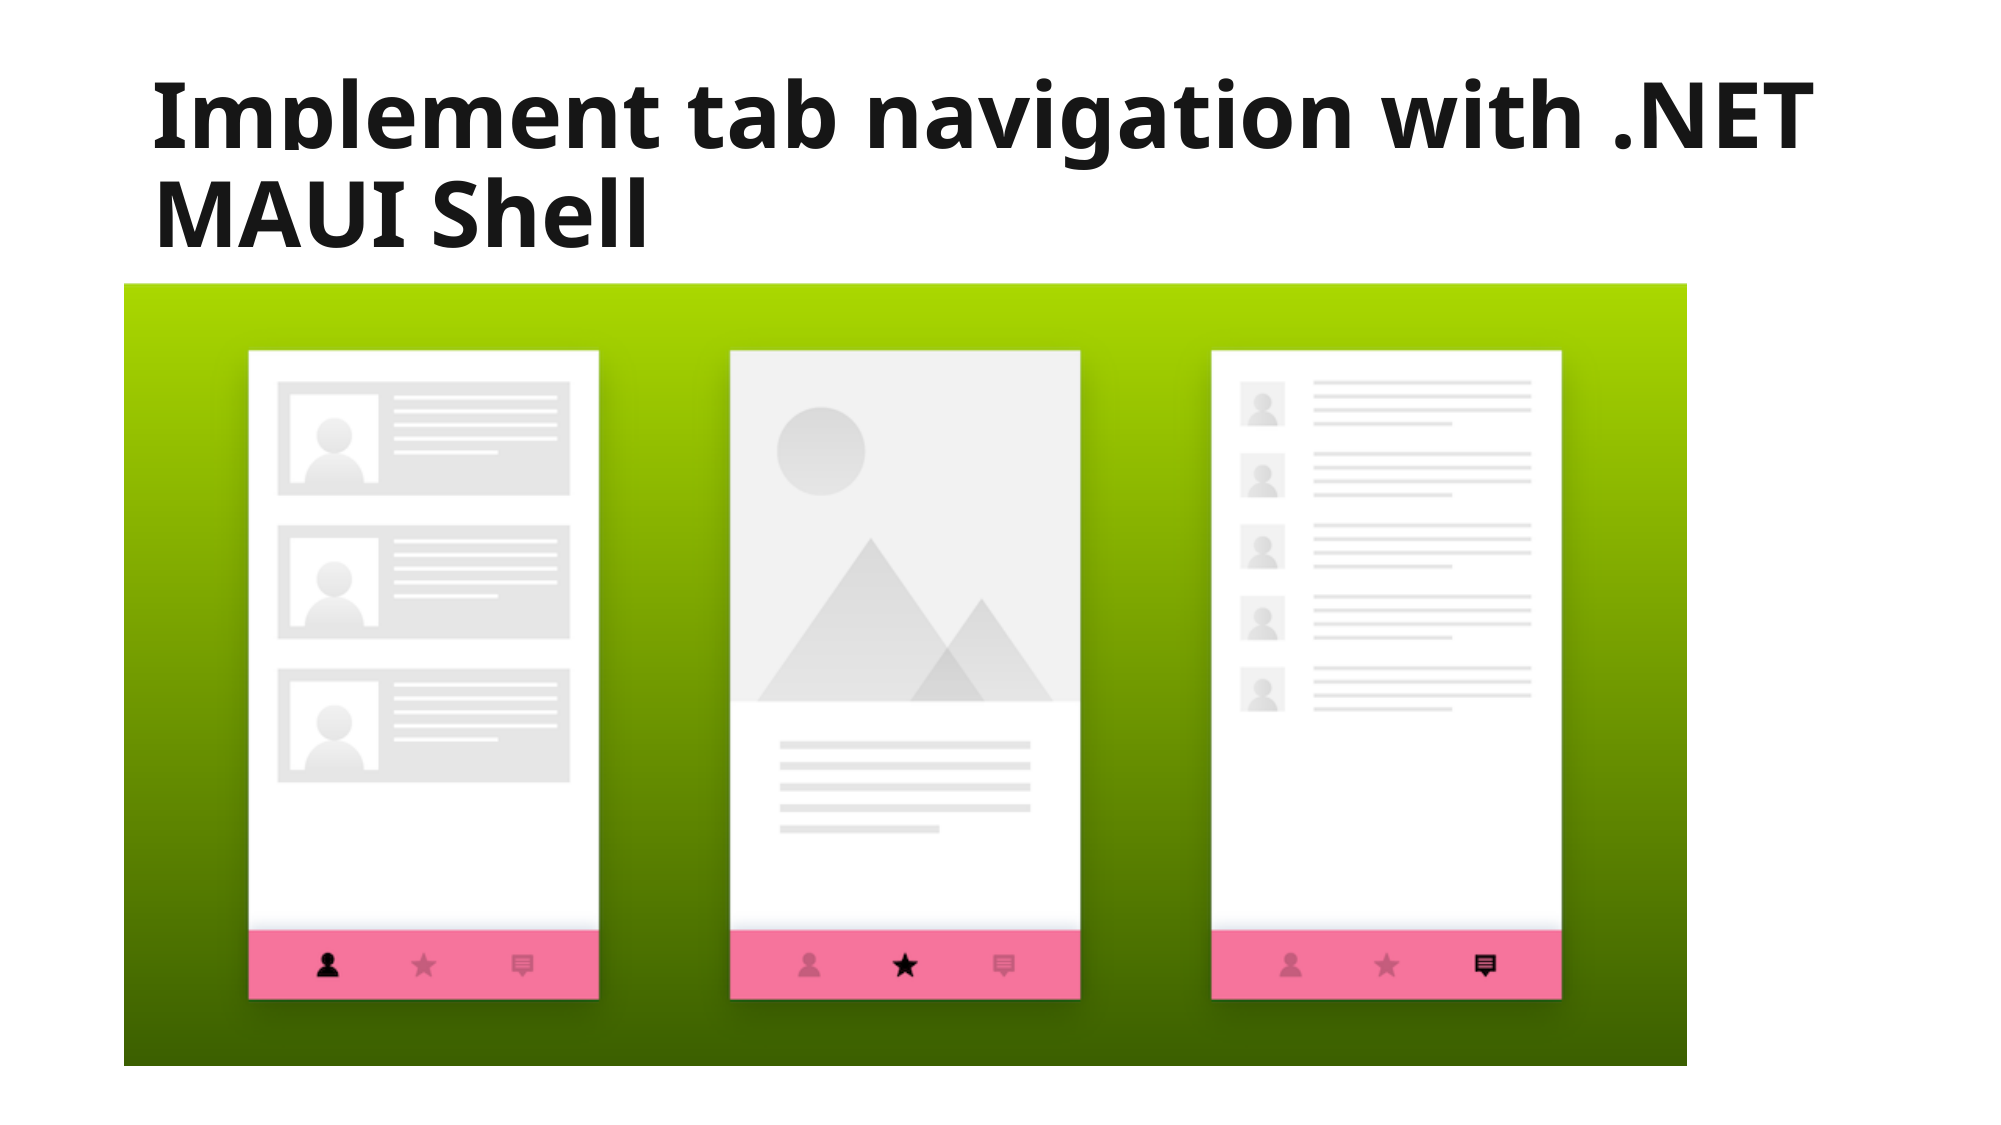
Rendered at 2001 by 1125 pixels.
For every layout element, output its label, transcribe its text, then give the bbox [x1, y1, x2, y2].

picture [124, 283, 1687, 1066]
title Implement tab navigation with .NET MAUI Shell [137, 59, 1863, 278]
